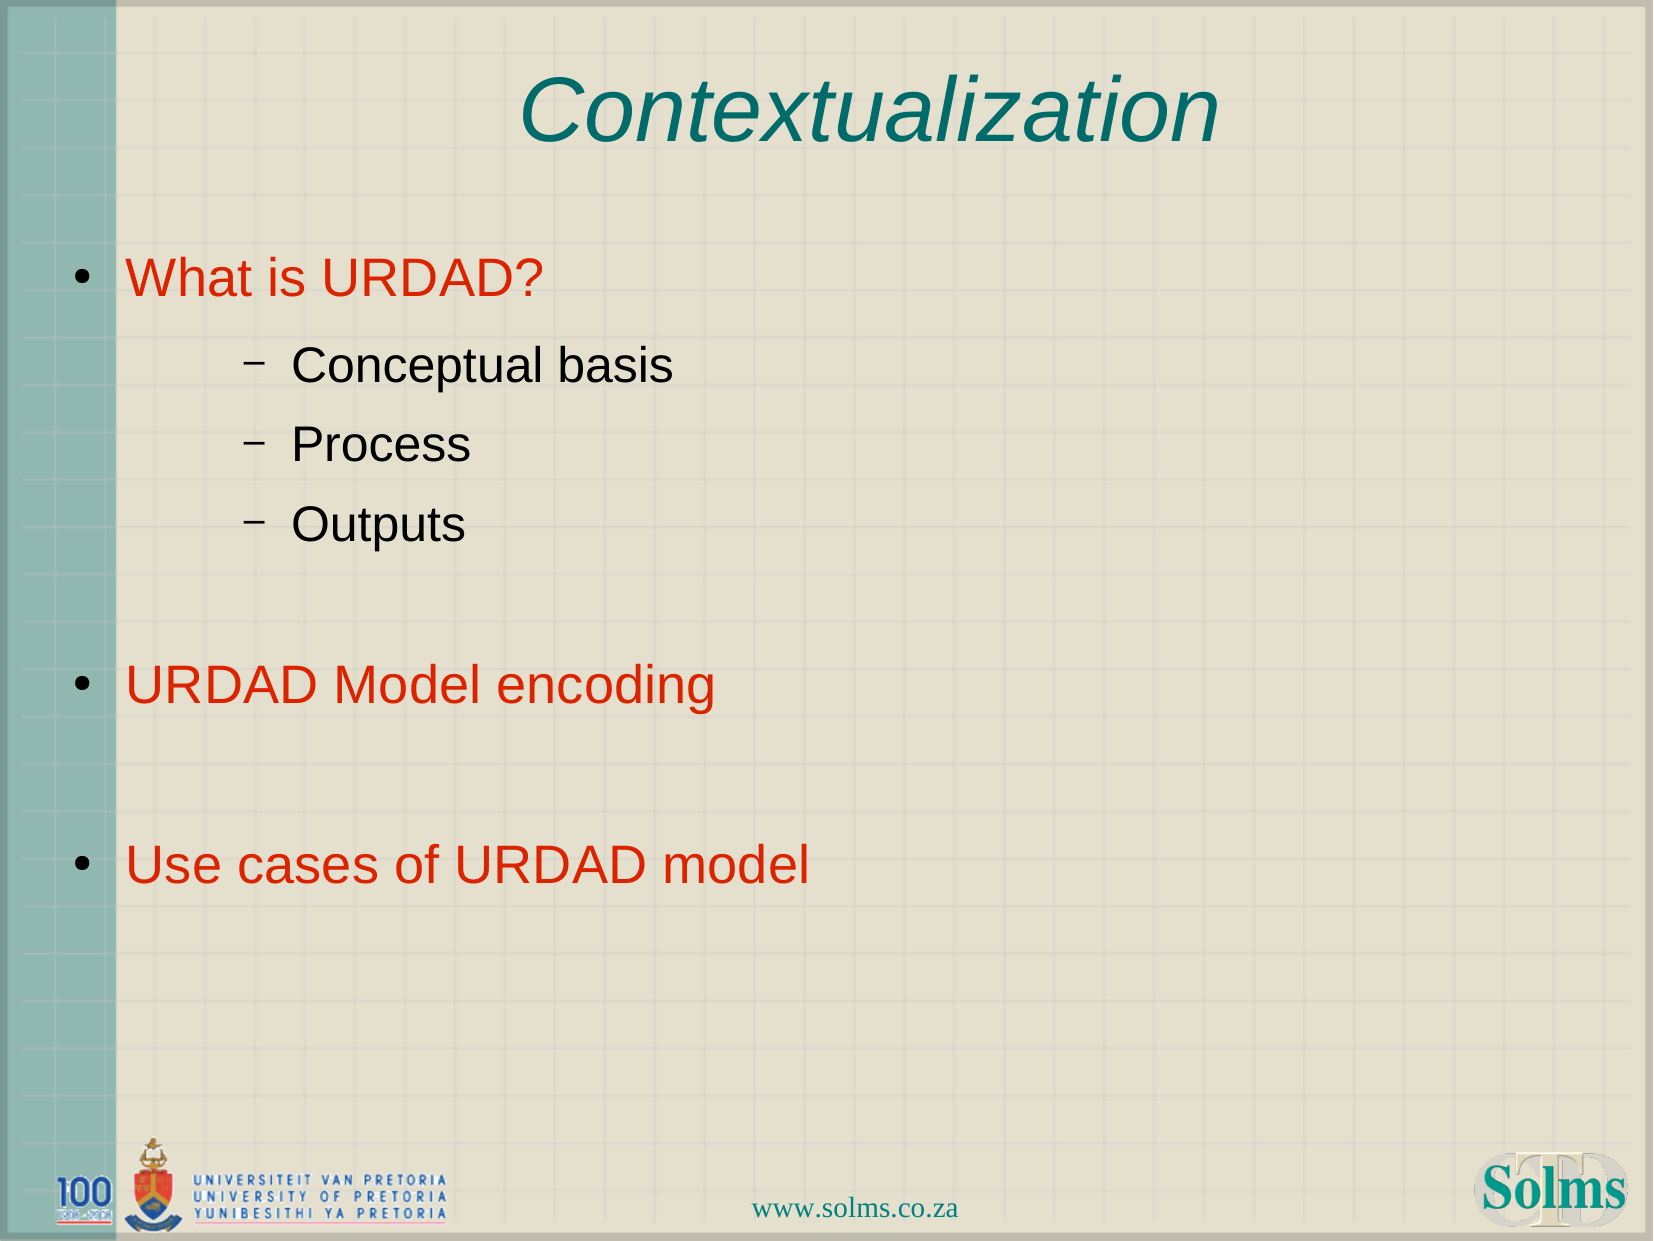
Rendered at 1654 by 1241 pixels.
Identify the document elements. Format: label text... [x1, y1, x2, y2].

list What is URDAD? Conceptual basis Process Outputs URDAD Model encoding Use cases of URDAD model [54, 247, 1571, 1065]
picture [0, 0, 1654, 1241]
title Contextualization [112, 26, 1629, 193]
